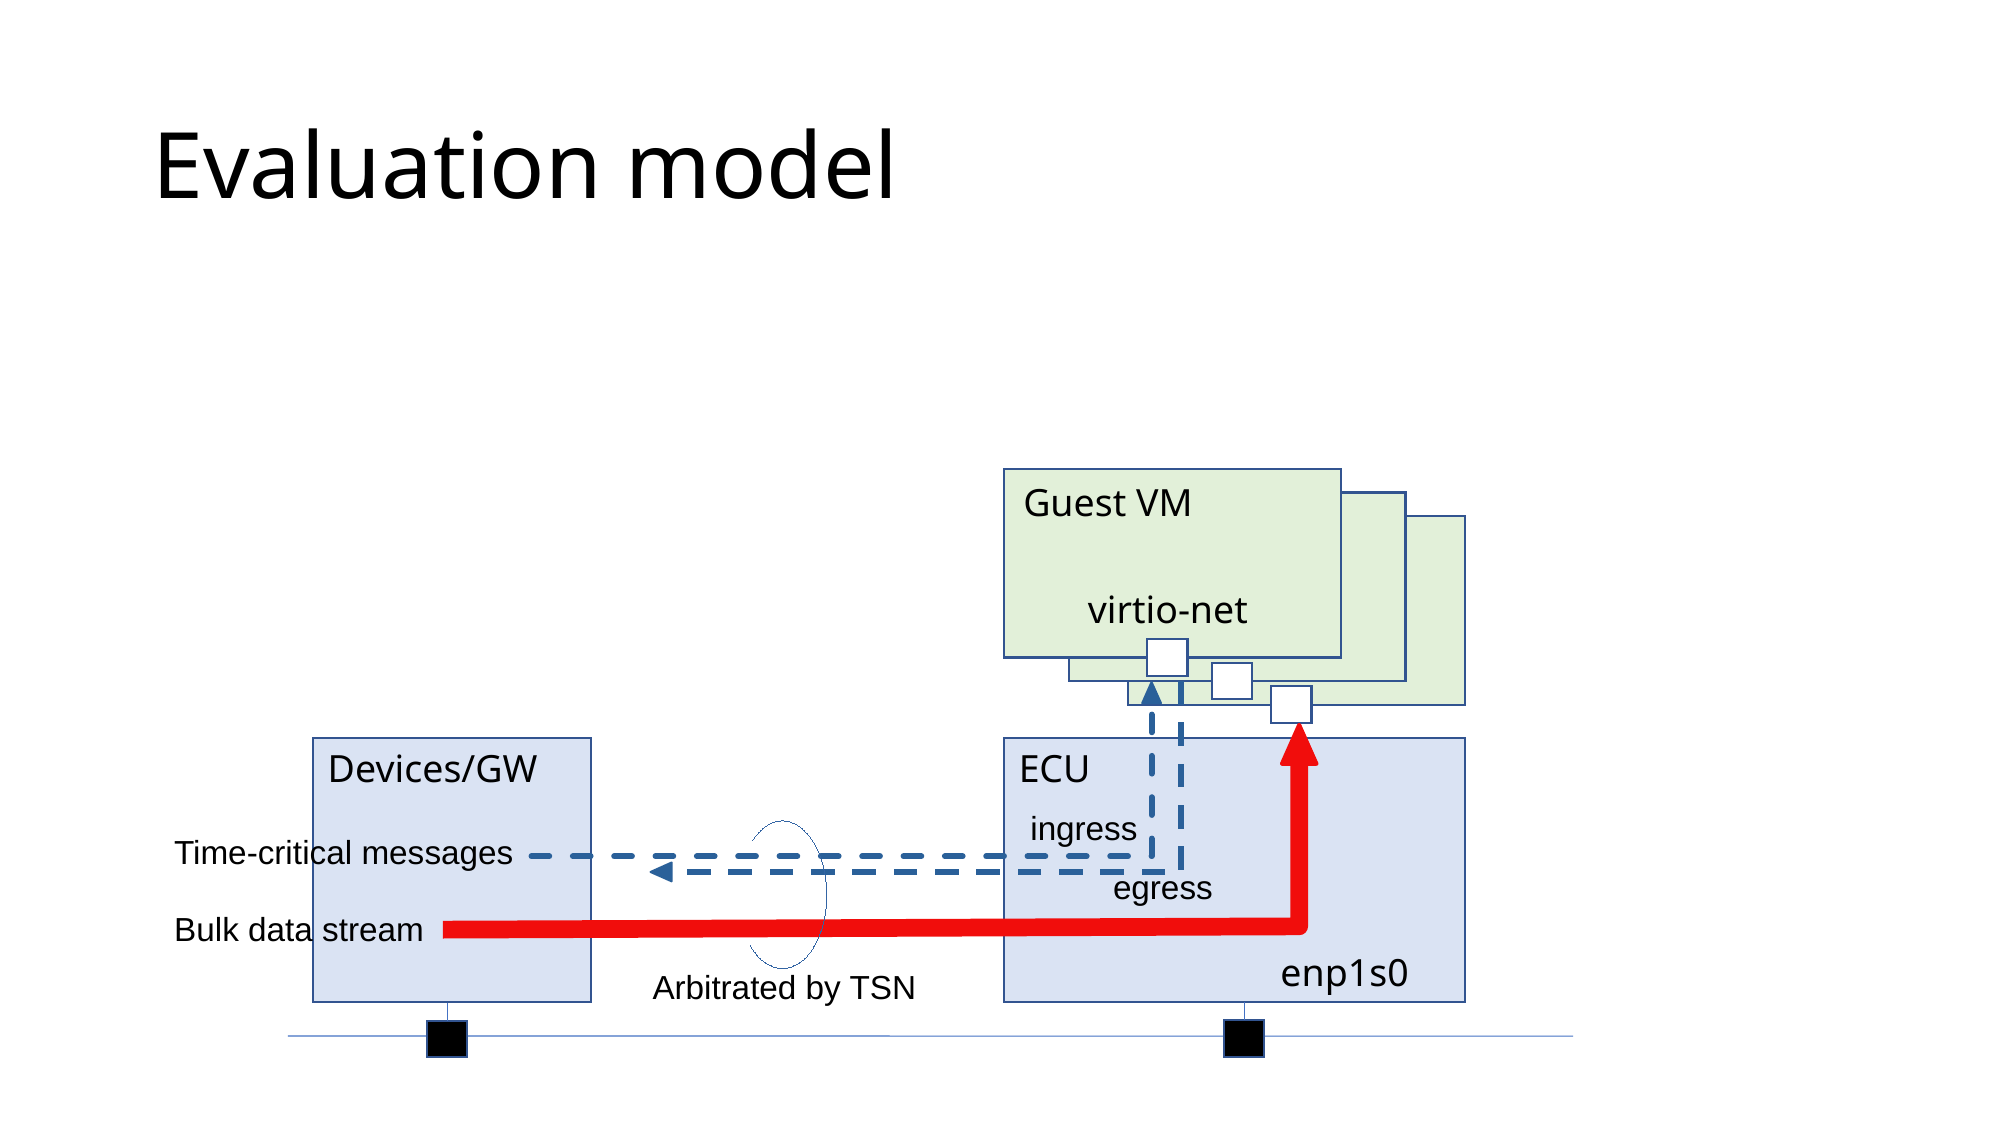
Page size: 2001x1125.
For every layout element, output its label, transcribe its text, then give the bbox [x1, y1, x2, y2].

text_box Bulk data stream [159, 903, 473, 993]
text_box [1003, 468, 1465, 723]
text_box Devices/GW [312, 738, 621, 798]
text_box Arbitrated by TSN [637, 962, 975, 1052]
text_box [1003, 738, 1290, 918]
title Evaluation model [137, 59, 1863, 278]
text_box Time-critical messages [159, 826, 538, 916]
text_box [427, 1020, 468, 1058]
text_box [1224, 1020, 1265, 1057]
text_box Guest VM [1008, 471, 1227, 532]
text_box ECU [1003, 738, 1172, 798]
text_box [312, 798, 591, 920]
text_box [312, 938, 591, 1003]
text_box ingress [1015, 803, 1193, 856]
text_box enp1s0 [1265, 941, 1439, 1002]
text_box [1003, 738, 1466, 1003]
text_box egress [1098, 862, 1276, 915]
text_box virtio-net [1073, 578, 1282, 639]
